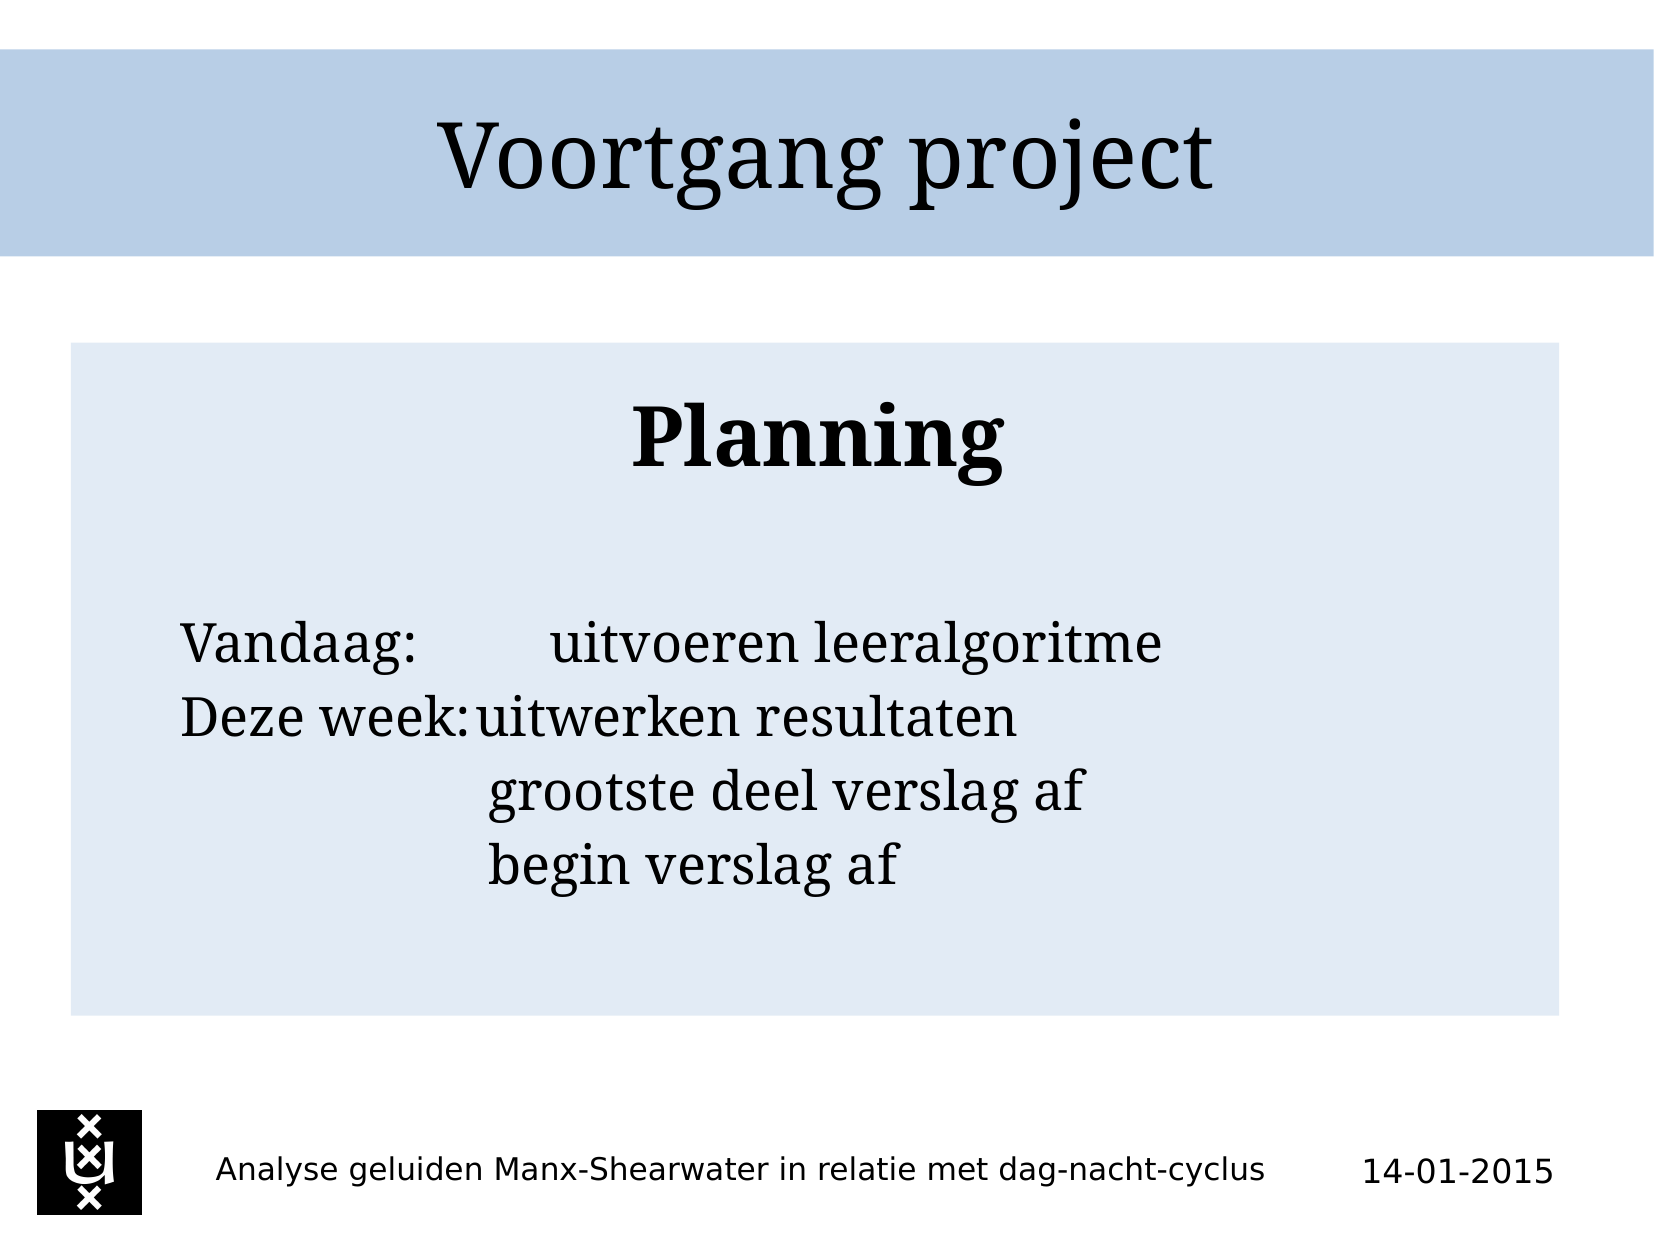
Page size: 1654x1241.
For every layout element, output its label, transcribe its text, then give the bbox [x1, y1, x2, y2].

title Voortgang project [0, 49, 1654, 257]
text_box Planning Vandaag: uitvoeren leeralgoritme Deze week: uitwerken resultaten grootste deel verslag af begin verslag af [129, 370, 1489, 1185]
text_box [70, 342, 1560, 1016]
text_box Analyse geluiden Manx-Shearwater in relatie met dag-nacht-cyclus [200, 1185, 1282, 1195]
text_box 14-01-2015 [1346, 1145, 1571, 1199]
picture [37, 1110, 142, 1215]
